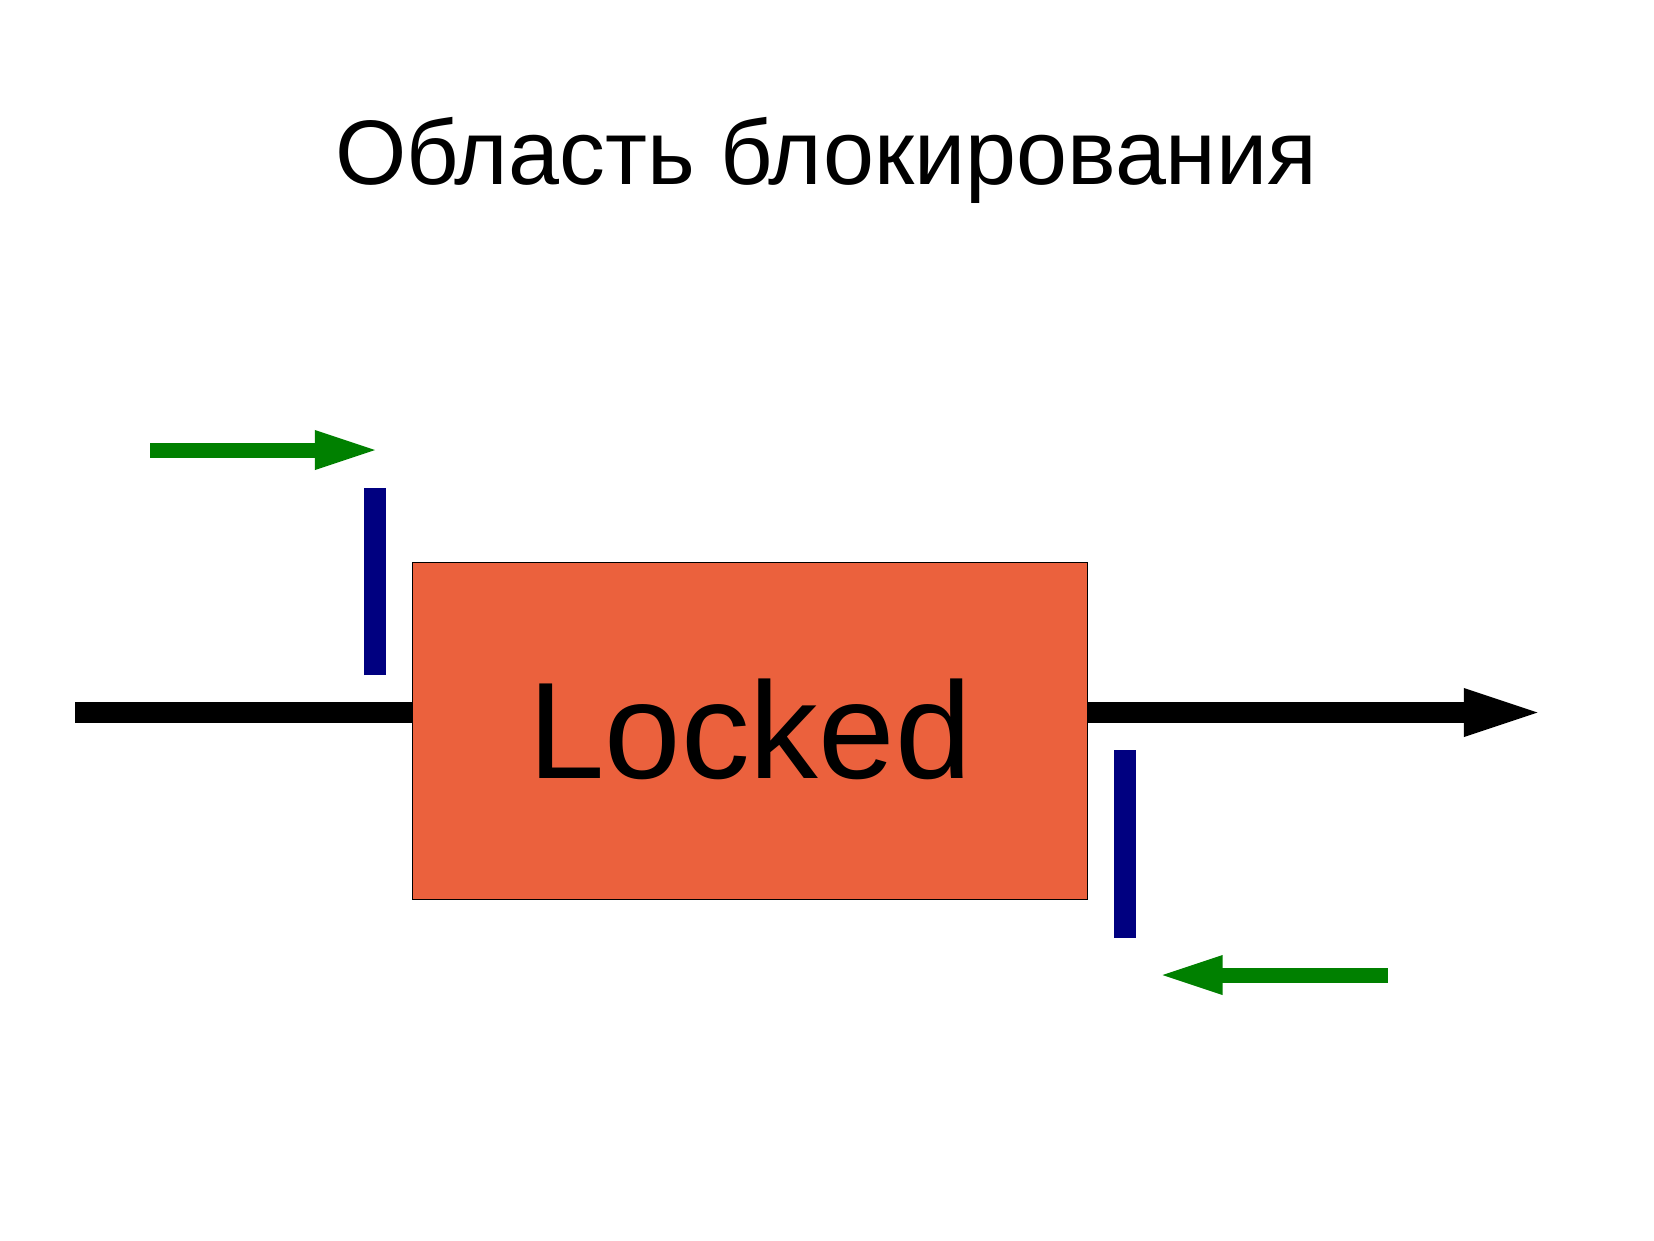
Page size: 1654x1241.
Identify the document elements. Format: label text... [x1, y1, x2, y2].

title Область блокирования [82, 56, 1571, 250]
text_box Locked [412, 562, 1088, 900]
